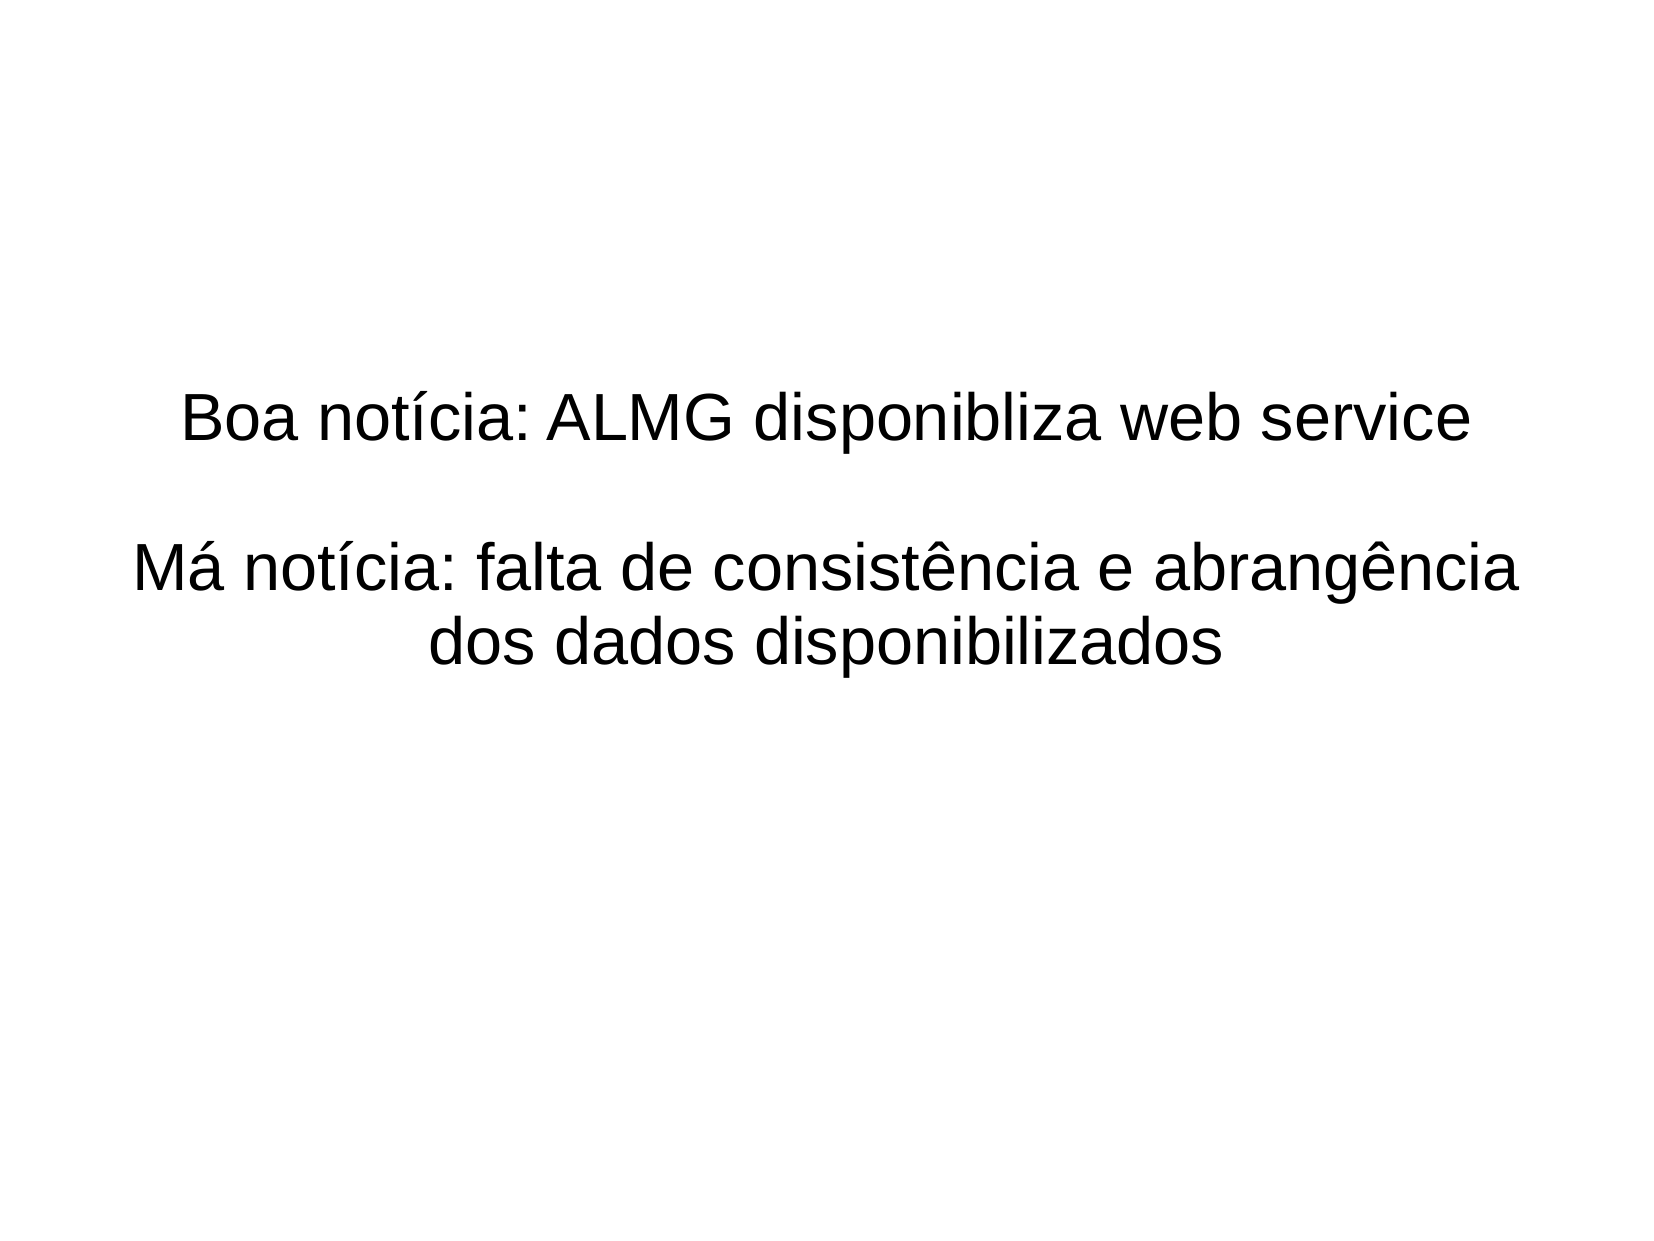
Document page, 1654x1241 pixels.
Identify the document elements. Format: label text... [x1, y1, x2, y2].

subtitle Boa notícia: ALMG disponibliza web service Má notícia: falta de consistência e abrangência dos dados disponibilizados [82, 49, 1571, 1010]
